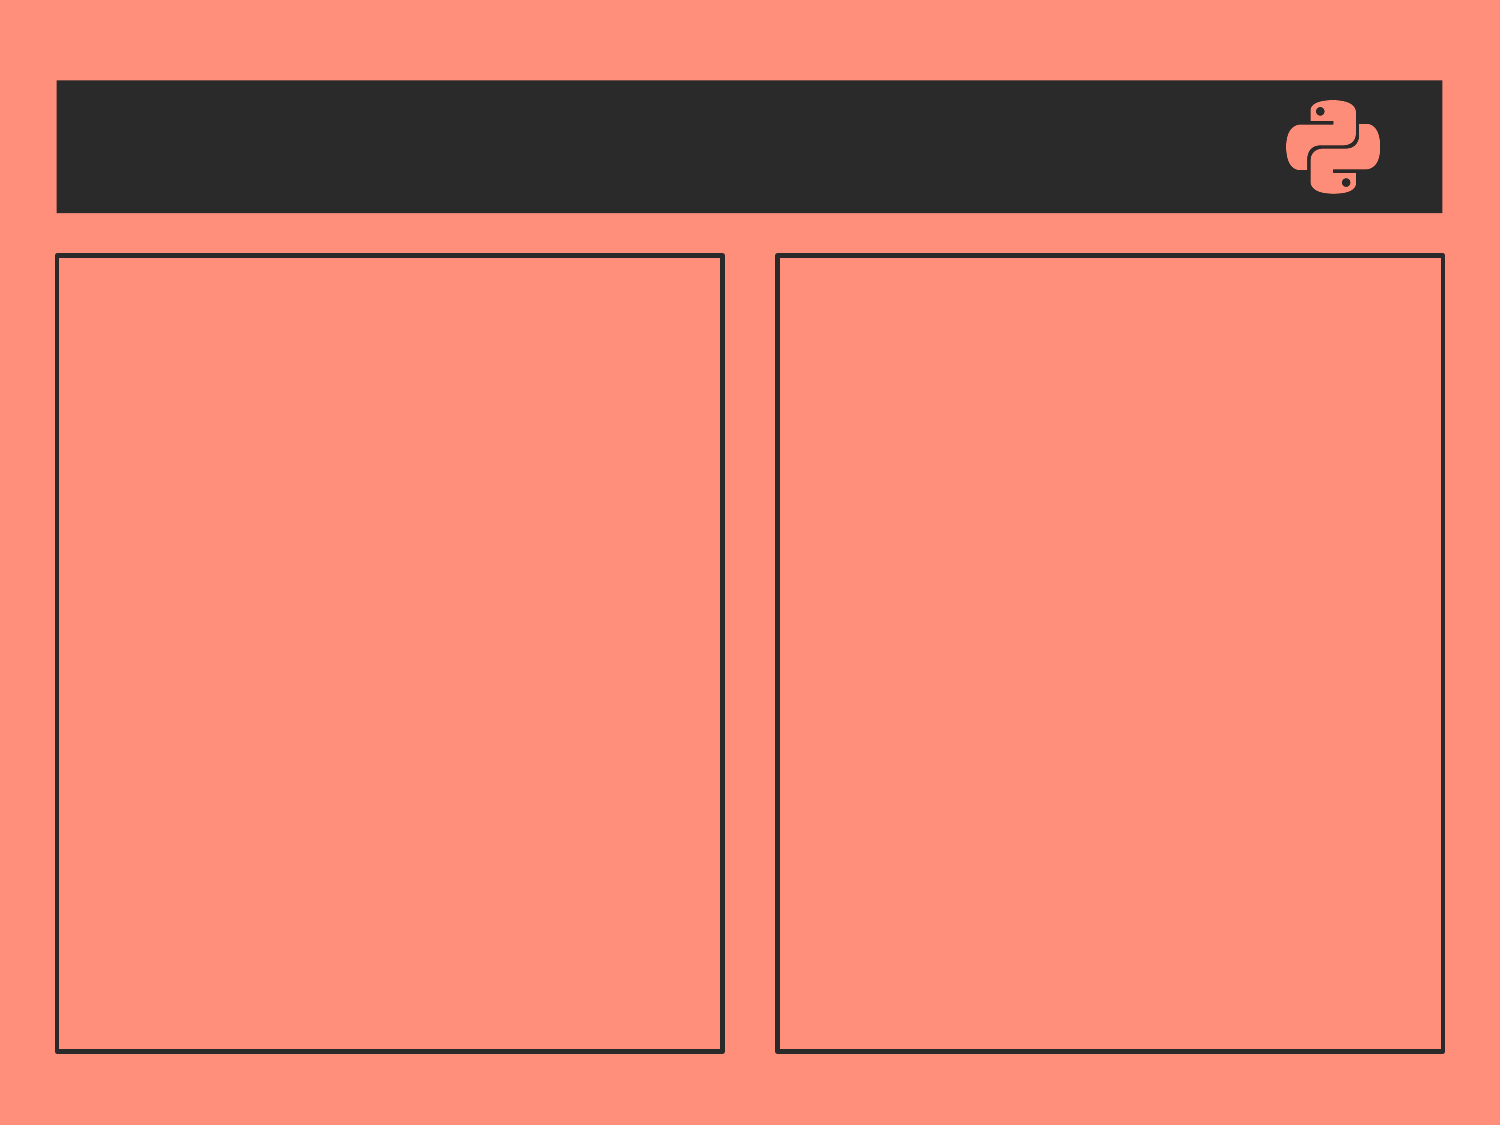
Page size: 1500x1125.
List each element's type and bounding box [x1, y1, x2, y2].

picture [1286, 100, 1380, 194]
